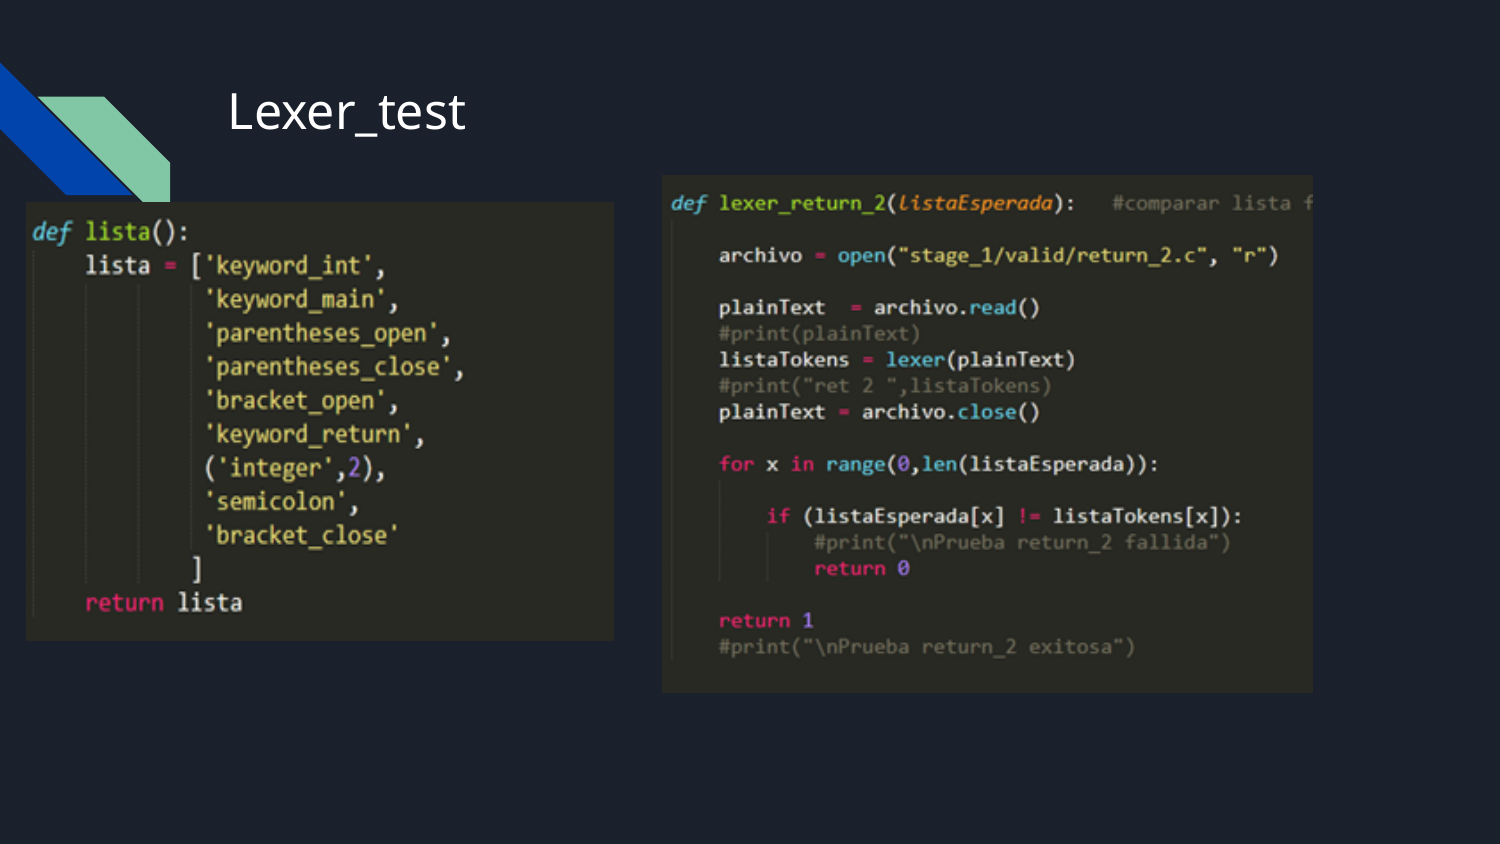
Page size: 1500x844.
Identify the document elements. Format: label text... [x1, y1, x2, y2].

picture [26, 202, 614, 641]
picture [662, 175, 1313, 693]
title Lexer_test [212, 64, 1368, 215]
